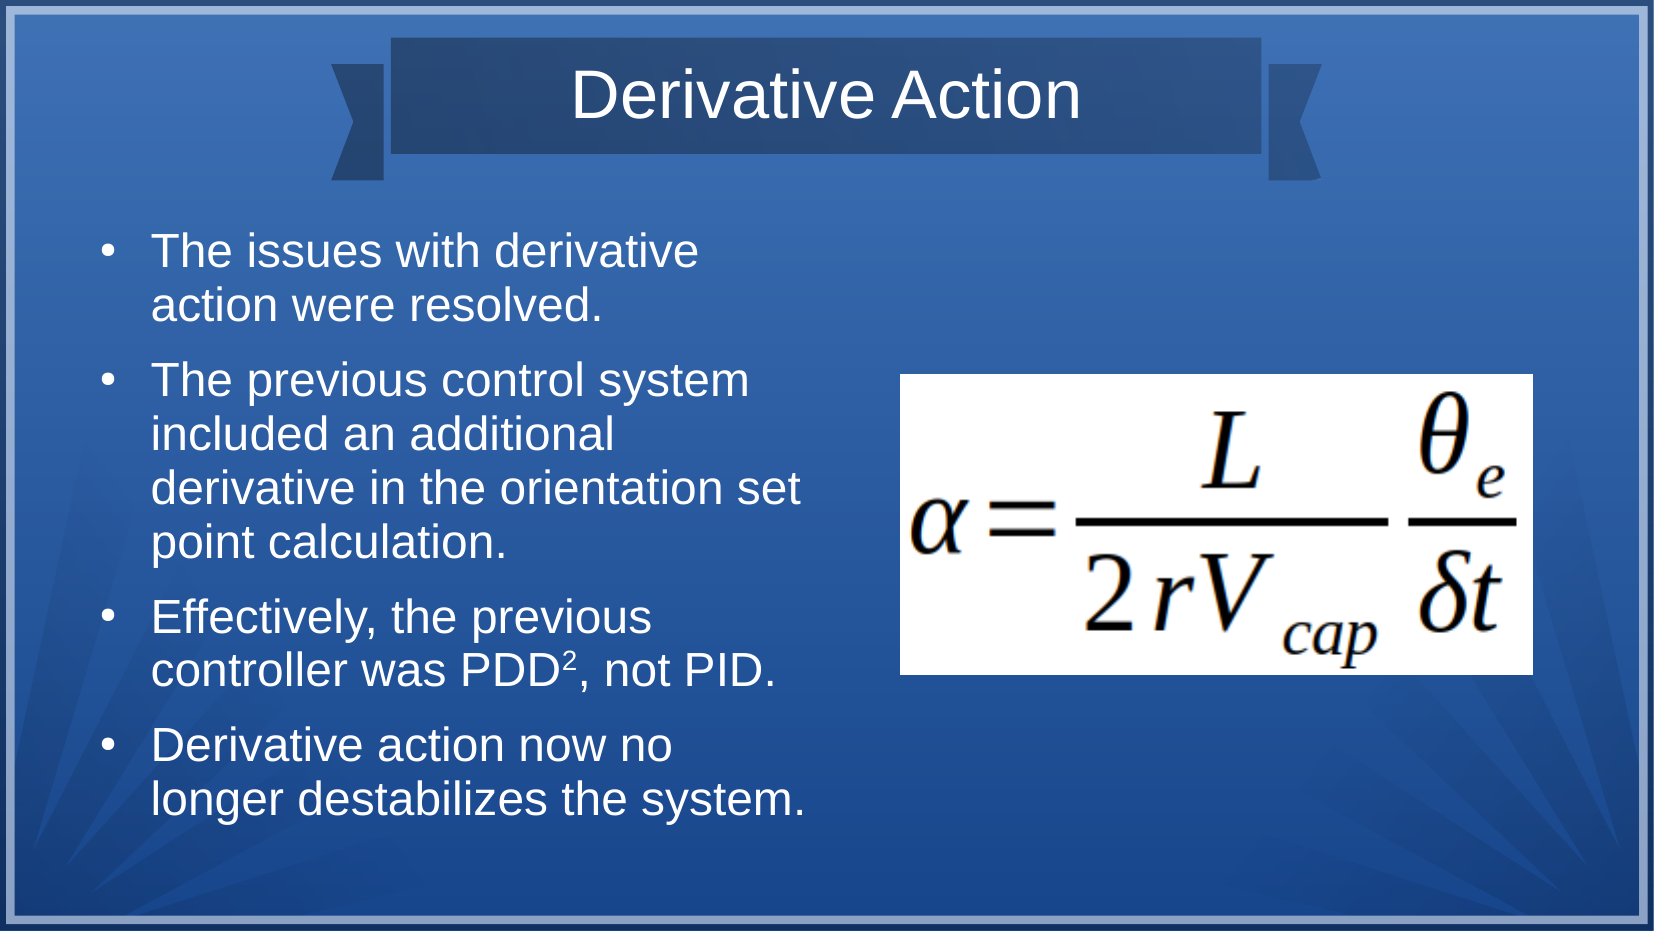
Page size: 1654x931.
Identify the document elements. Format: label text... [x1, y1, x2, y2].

list The issues with derivative action were resolved. The previous control system included an additional derivative in the orientation set point calculation. Effectively, the previous controller was PDD2, not PID. Derivative action now no longer destabilizes the system. [82, 224, 809, 848]
picture [900, 374, 1533, 676]
title Derivative Action [389, 35, 1264, 154]
